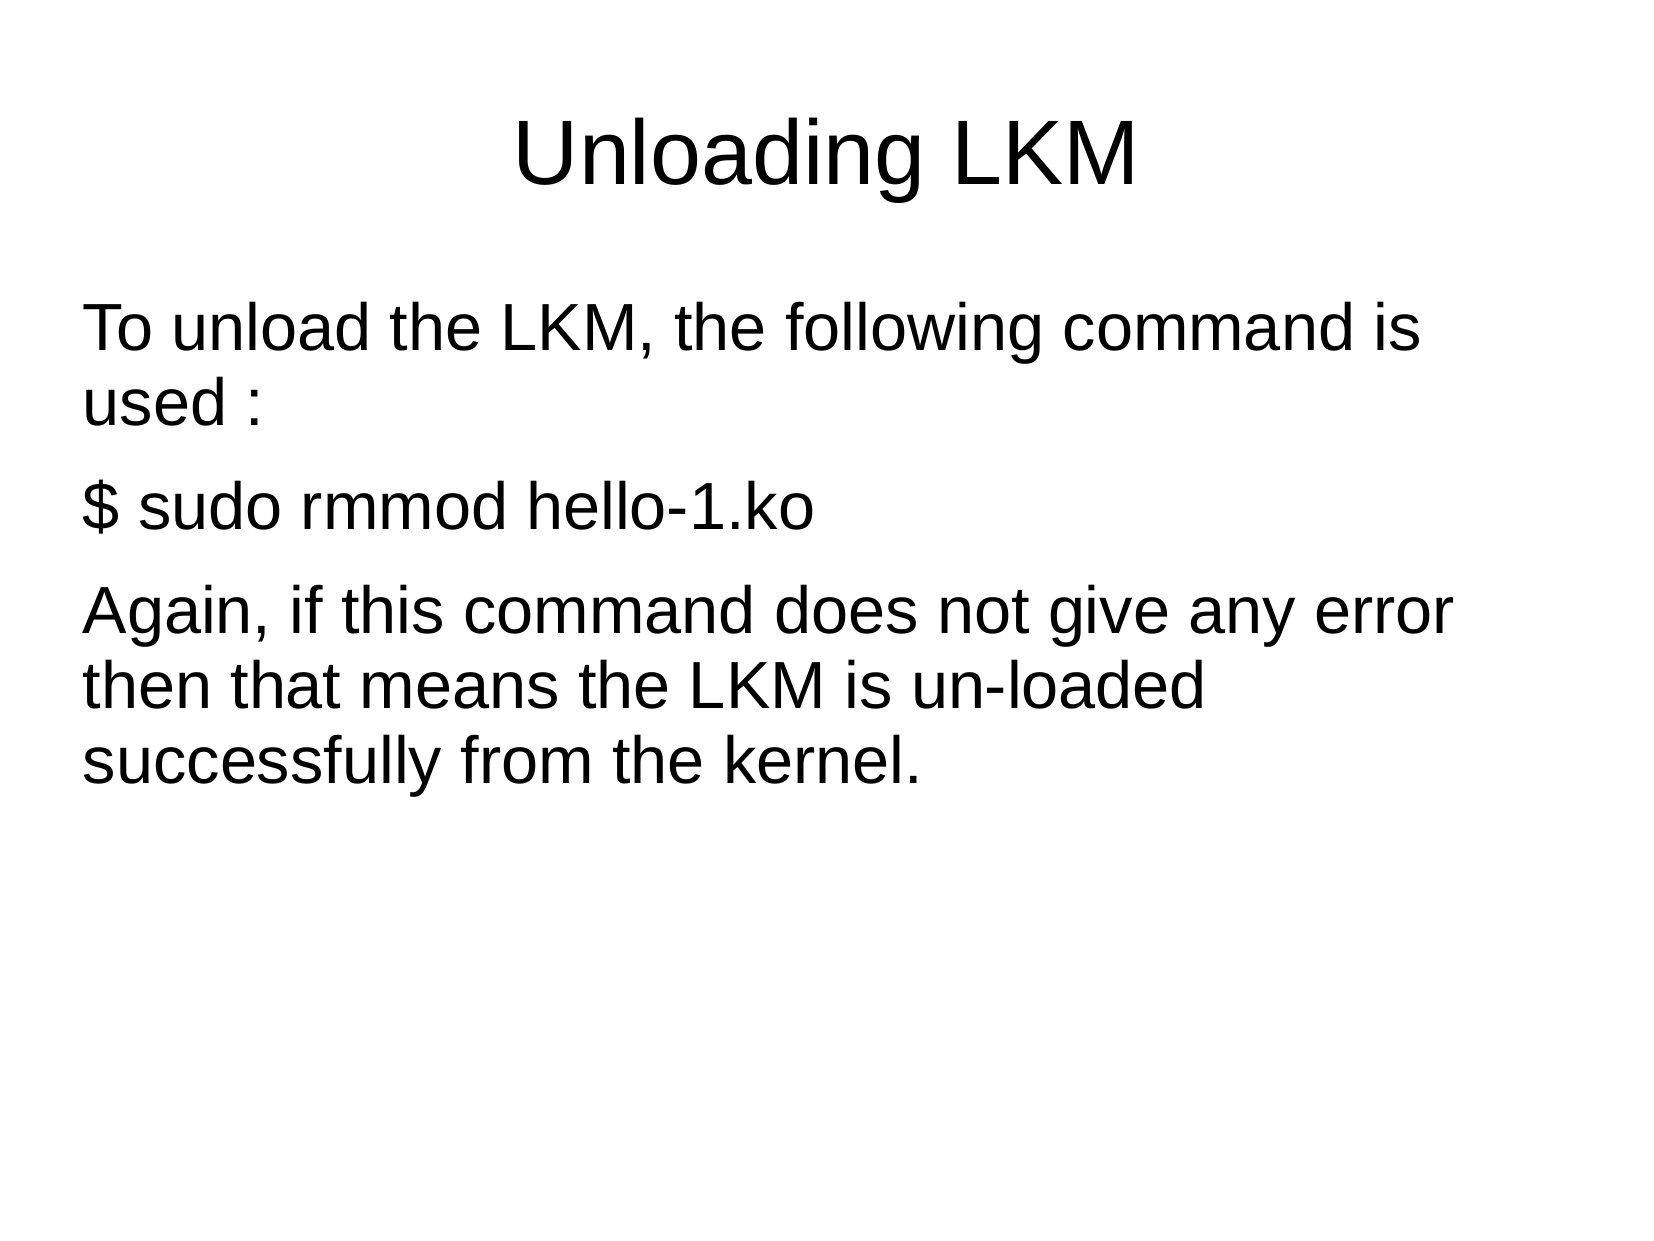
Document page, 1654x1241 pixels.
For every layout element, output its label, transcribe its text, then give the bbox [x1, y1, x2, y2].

list To unload the LKM, the following command is used : $ sudo rmmod hello-1.ko Again, if this command does not give any error then that means the LKM is un-loaded successfully from the kernel. [82, 290, 1571, 1109]
title Unloading LKM [82, 49, 1571, 257]
